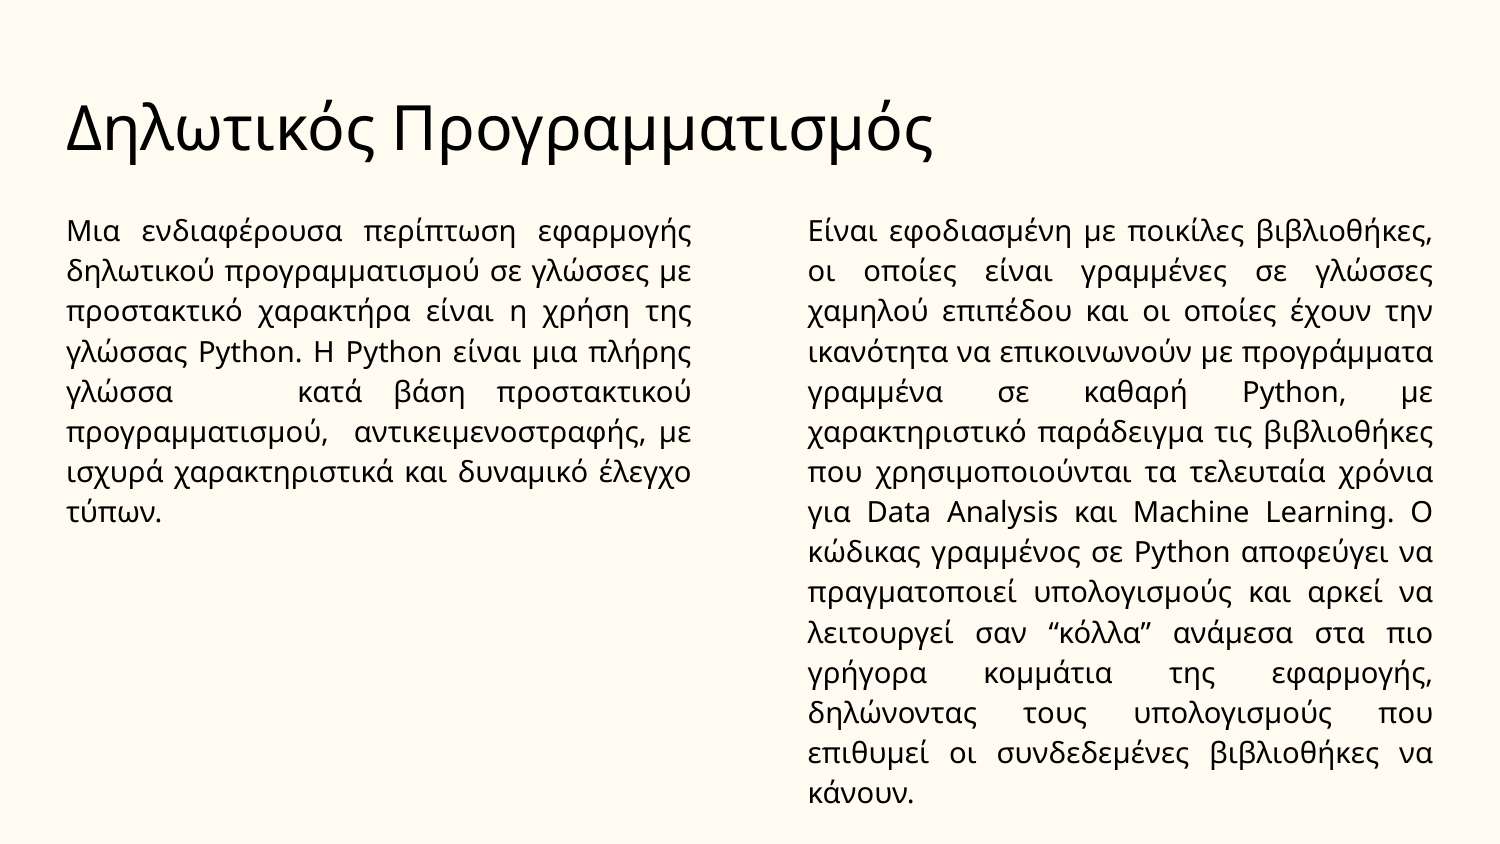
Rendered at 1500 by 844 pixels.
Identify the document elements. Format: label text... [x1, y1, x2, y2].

list Είναι εφοδιασμένη με ποικίλες βιβλιοθήκες, οι οποίες είναι γραμμένες σε γλώσσες χαμηλού επιπέδου και οι οποίες έχουν την ικανότητα να επικοινωνούν με προγράμματα γραμμένα σε καθαρή Python, με χαρακτηριστικό παράδειγμα τις βιβλιοθήκες που χρησιμοποιούνται τα τελευταία χρόνια για Data Analysis και Machine Learning. Ο κώδικας γραμμένος σε Python αποφεύγει να πραγματοποιεί υπολογισμούς και αρκεί να λειτουργεί σαν “κόλλα” ανάμεσα στα πιο γρήγορα κομμάτια της εφαρμογής, δηλώνοντας τους υπολογισμούς που επιθυμεί οι συνδεδεμένες βιβλιοθήκες να κάνουν. [792, 192, 1449, 750]
title Δηλωτικός Προγραμματισμός [51, 72, 1449, 174]
list Μια ενδιαφέρουσα περίπτωση εφαρμογής δηλωτικού προγραμματισμού σε γλώσσες με προστακτικό χαρακτήρα είναι η χρήση της γλώσσας Python. Η Python είναι μια πλήρης γλώσσα κατά βάση προστακτικού προγραμματισμού, αντικειμενοστραφής, με ισχυρά χαρακτηριστικά και δυναμικό έλεγχο τύπων. [51, 192, 708, 750]
